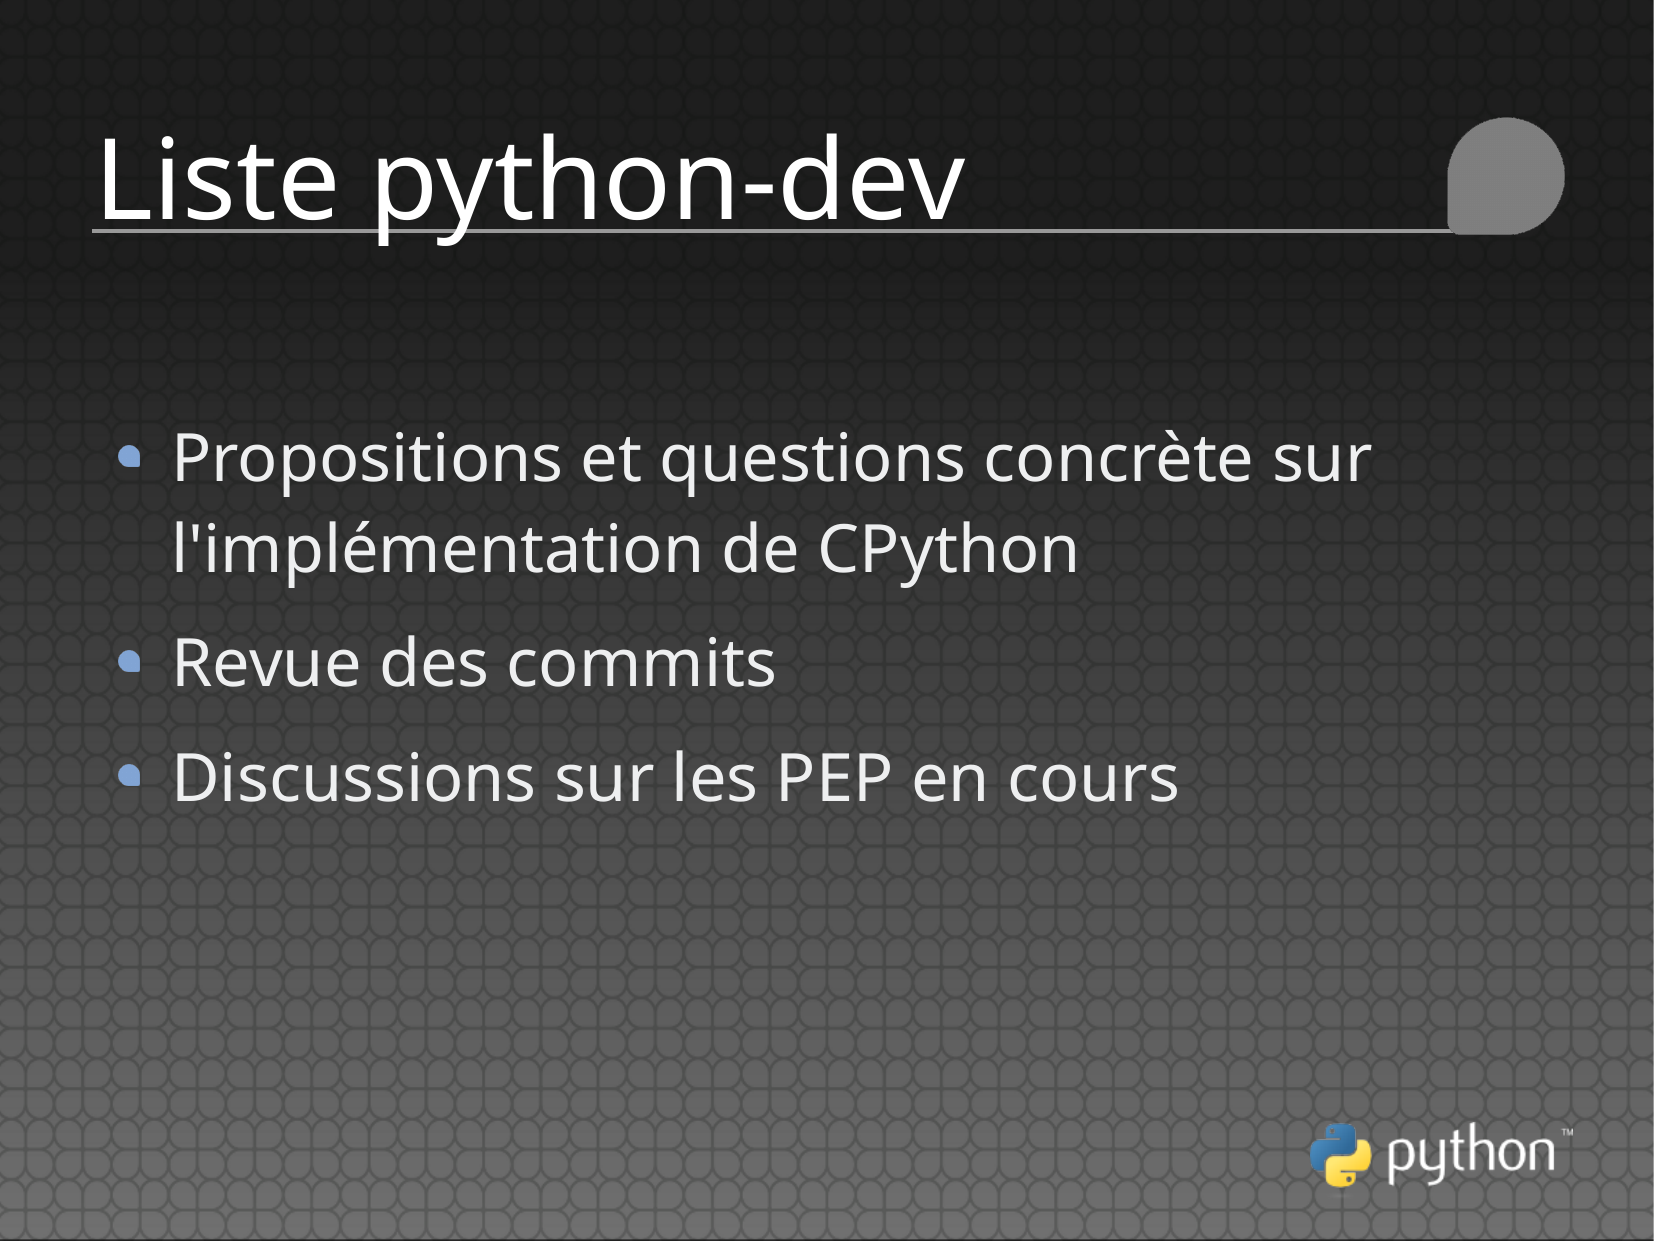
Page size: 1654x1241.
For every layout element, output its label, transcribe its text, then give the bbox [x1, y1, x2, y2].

list Propositions et questions concrète sur l'implémentation de CPython Revue des commits Discussions sur les PEP en cours [29, 290, 1518, 1094]
picture [0, 0, 1654, 1241]
title Liste python-dev [94, 100, 1426, 251]
